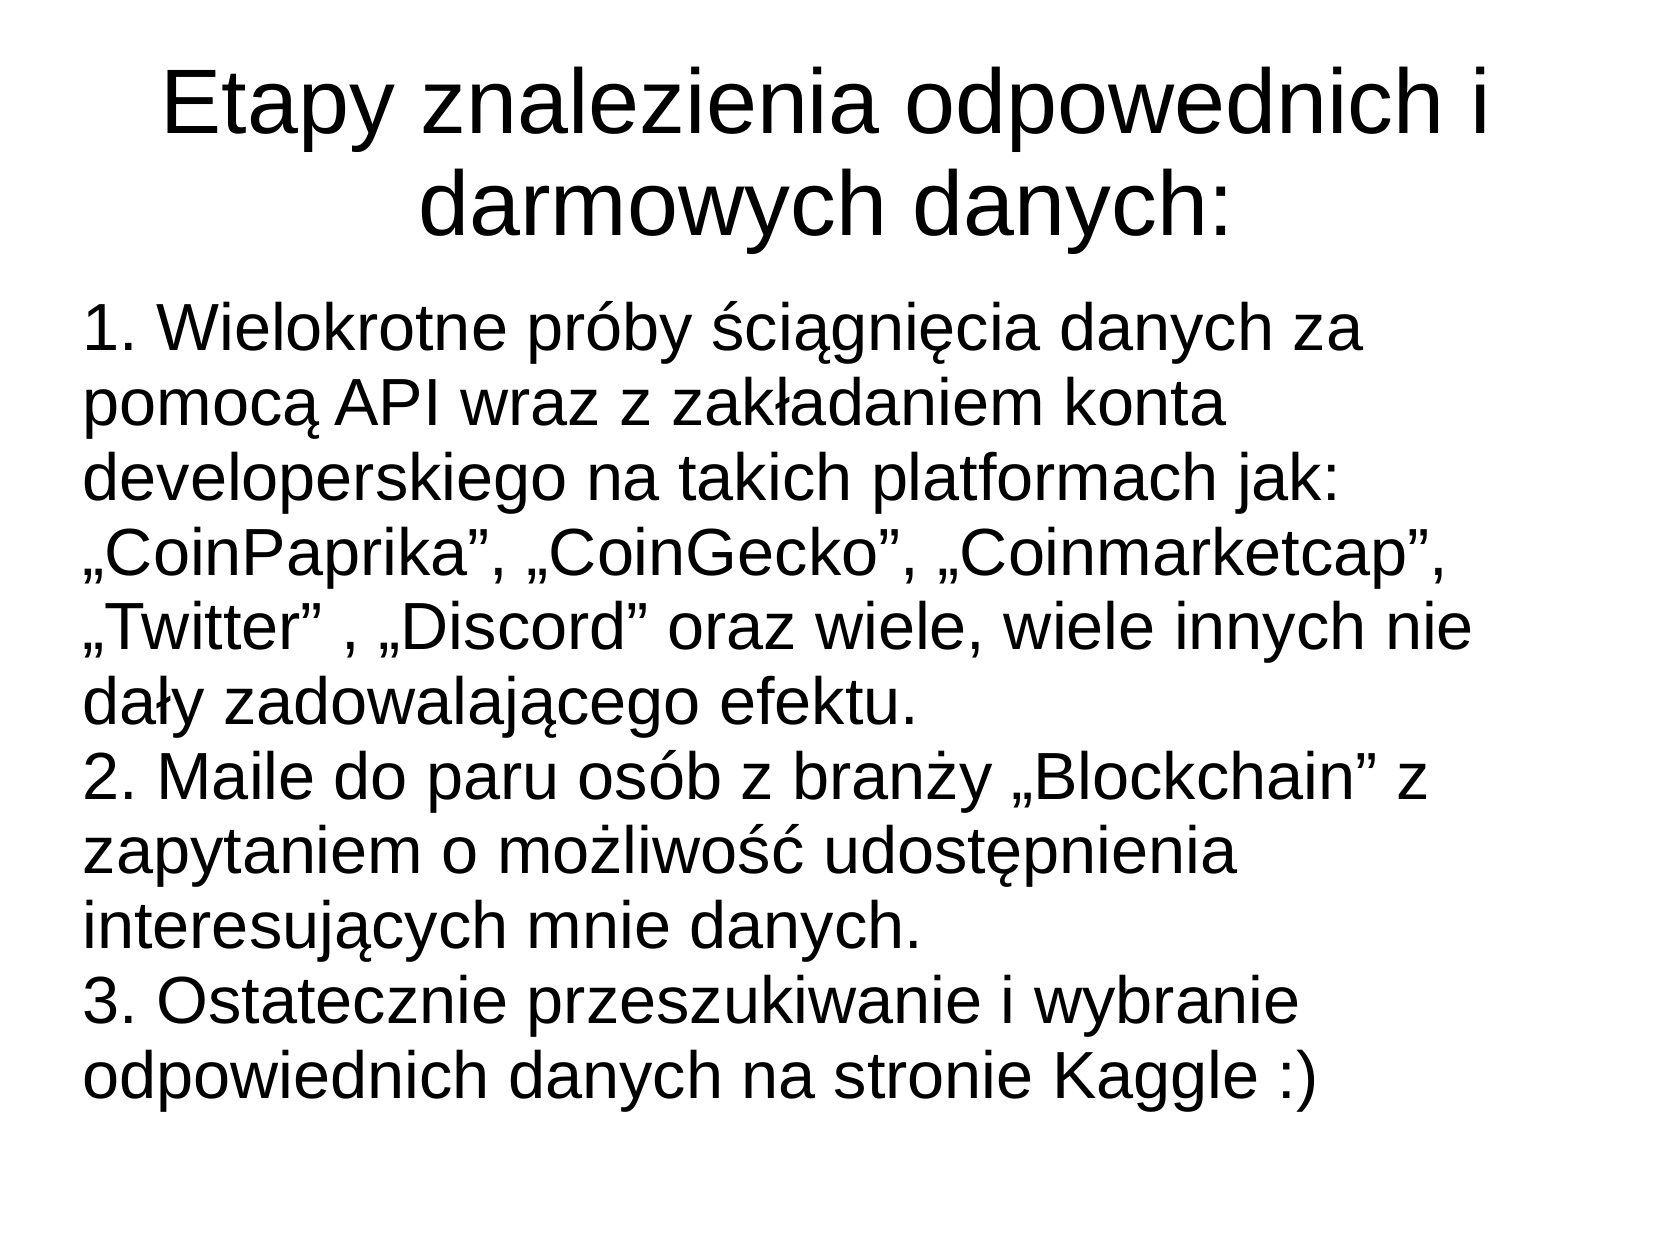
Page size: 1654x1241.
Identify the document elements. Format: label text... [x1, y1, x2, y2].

title Etapy znalezienia odpowednich i darmowych danych: [82, 49, 1571, 257]
list 1. Wielokrotne próby ściągnięcia danych za pomocą API wraz z zakładaniem konta developerskiego na takich platformach jak: „CoinPaprika”, „CoinGecko”, „Coinmarketcap”, „Twitter” , „Discord” oraz wiele, wiele innych nie dały zadowalającego efektu. 2. Maile do paru osób z branży „Blockchain” z zapytaniem o możliwość udostępnienia interesujących mnie danych. 3. Ostatecznie przeszukiwanie i wybranie odpowiednich danych na stronie Kaggle :) [82, 290, 1571, 1113]
